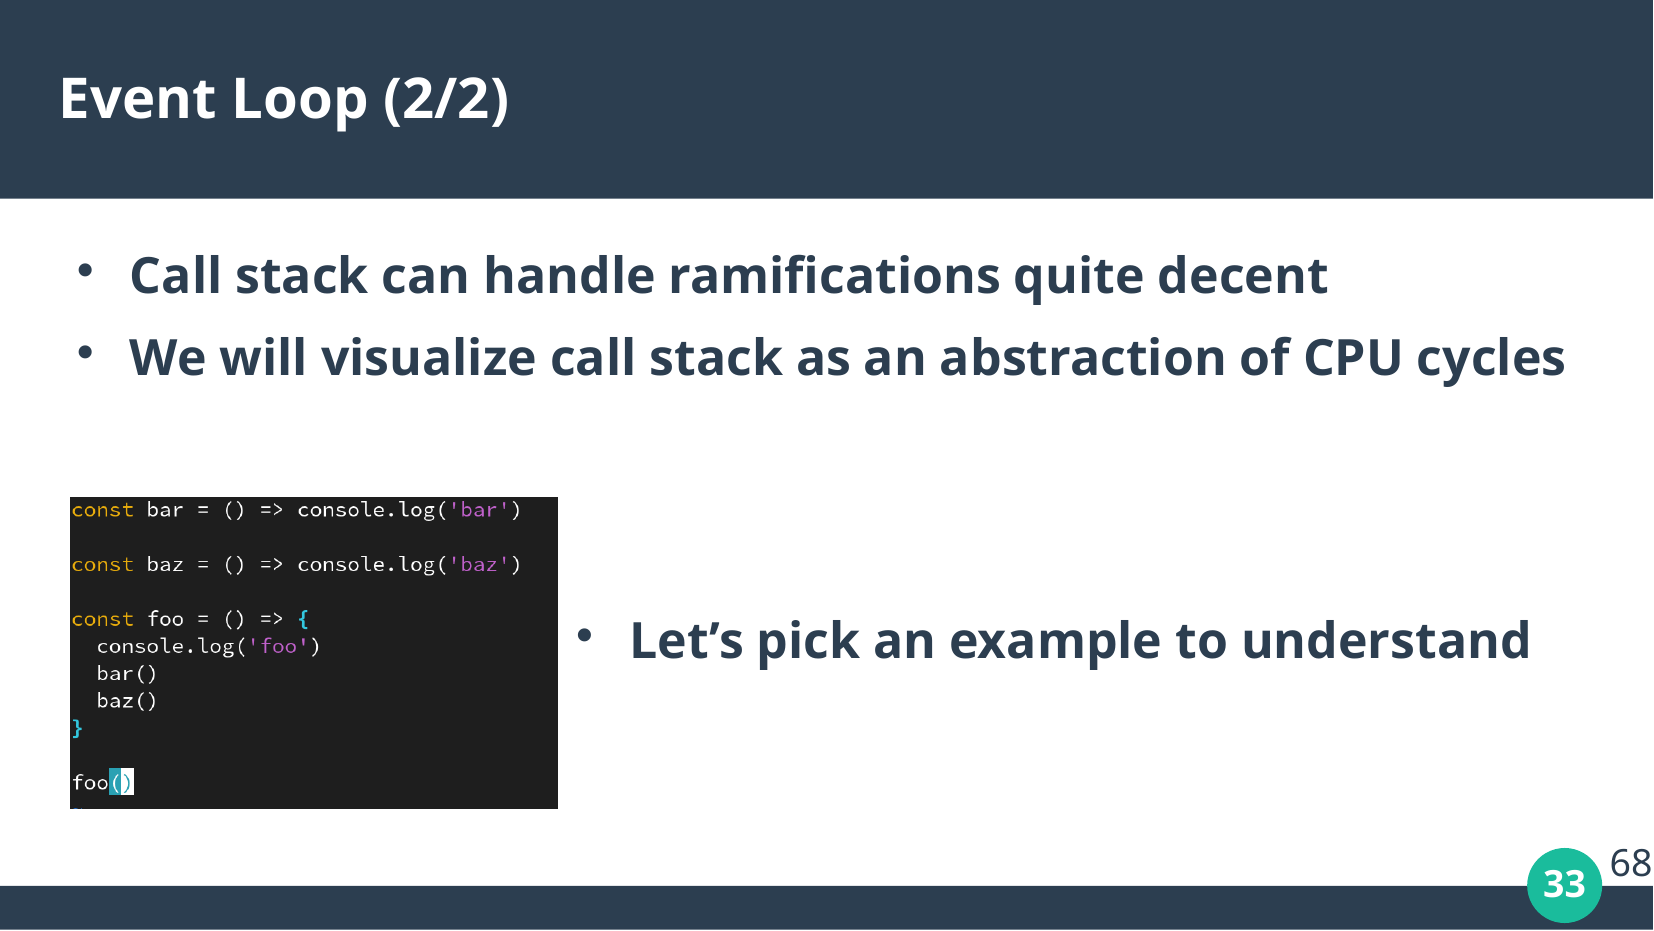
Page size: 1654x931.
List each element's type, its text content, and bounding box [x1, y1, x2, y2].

text_box 68 [1588, 830, 1654, 899]
list Call stack can handle ramifications quite decent We will visualize call stack as an abstraction of CPU cycles [59, 243, 1594, 864]
list Let’s pick an example to understand [558, 608, 1646, 910]
title Event Loop (2/2) [59, 37, 1594, 155]
picture [70, 497, 558, 809]
